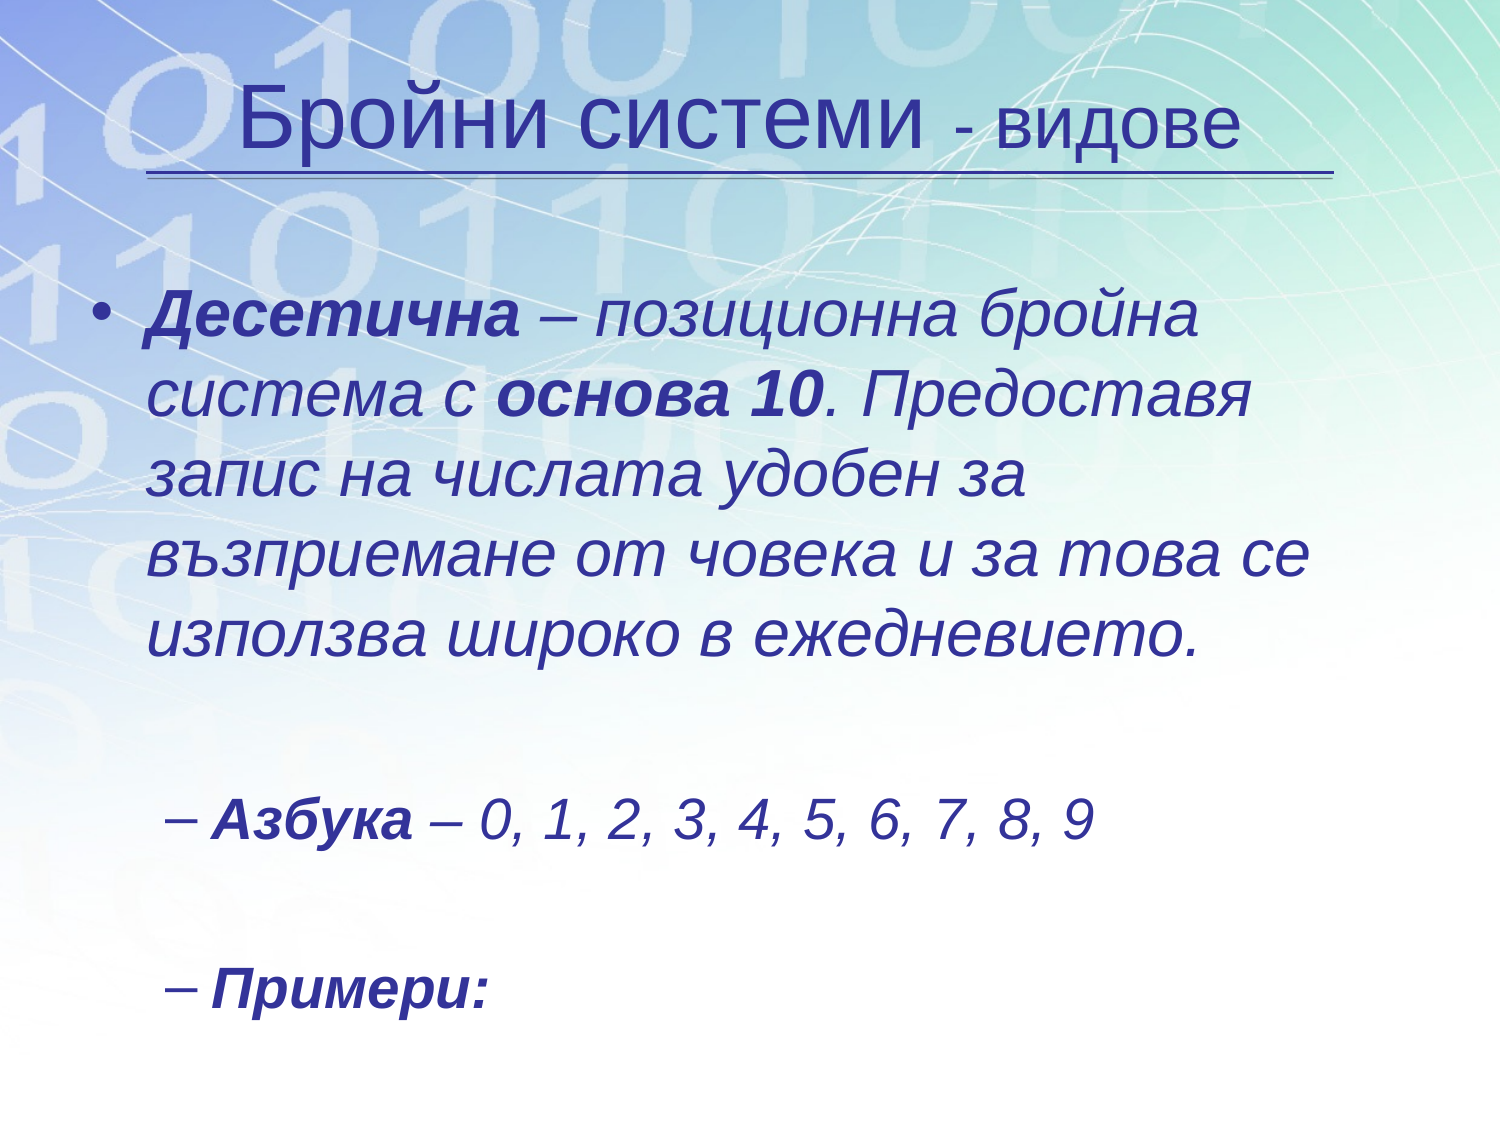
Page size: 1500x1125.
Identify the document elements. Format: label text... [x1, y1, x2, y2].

picture [0, 0, 1500, 1125]
list Десетична – позиционна бройна система с основа 10. Предоставя запис на числата удобен за възприемане от човека и за това се използва широко в ежедневието. Азбука – 0, 1, 2, 3, 4, 5, 6, 7, 8, 9 Примери: [75, 262, 1426, 1059]
title Бройни системи - видове [64, 30, 1415, 192]
